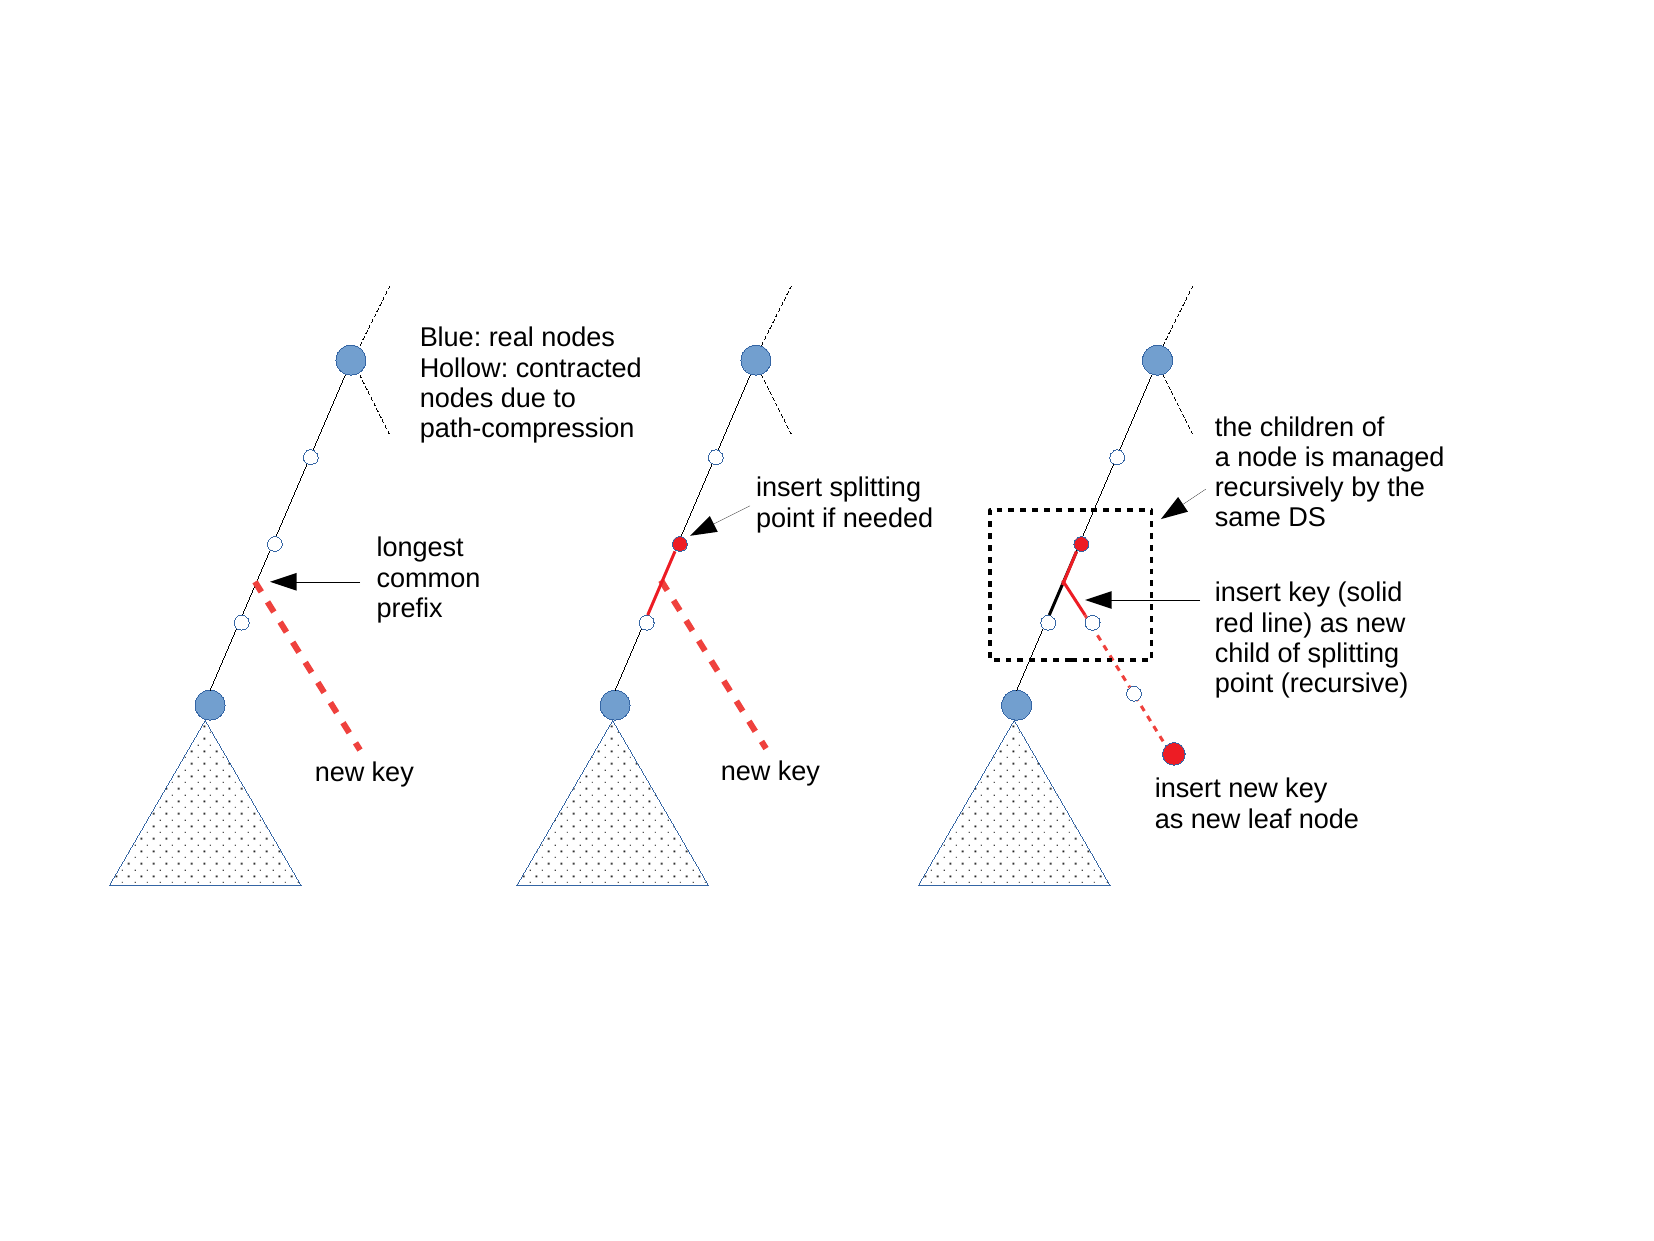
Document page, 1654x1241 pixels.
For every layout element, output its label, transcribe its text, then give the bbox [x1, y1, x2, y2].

text_box Blue: real nodes Hollow: contracted nodes due to path-compression [405, 315, 665, 451]
text_box [1073, 536, 1089, 552]
text_box [267, 536, 283, 552]
text_box [516, 690, 709, 886]
text_box [672, 536, 688, 552]
text_box longest common prefix [361, 525, 496, 631]
text_box new key [706, 748, 835, 794]
text_box [1142, 345, 1173, 376]
text_box [708, 449, 724, 465]
text_box [918, 690, 1111, 886]
text_box [1109, 449, 1125, 465]
text_box [303, 449, 319, 465]
text_box the children of a node is managed recursively by the same DS [1200, 404, 1559, 541]
text_box [1040, 615, 1056, 631]
text_box insert splitting point if needed [741, 465, 948, 541]
text_box [1126, 686, 1142, 702]
text_box [1085, 615, 1101, 631]
text_box [109, 690, 302, 886]
text_box insert key (solid red line) as new child of splitting point (recursive) [1200, 570, 1458, 737]
text_box [740, 345, 771, 376]
text_box [234, 615, 250, 631]
text_box new key [300, 750, 429, 796]
text_box [335, 345, 366, 376]
text_box insert new key as new leaf node [1140, 766, 1374, 842]
text_box [639, 615, 655, 631]
text_box [1162, 742, 1186, 766]
